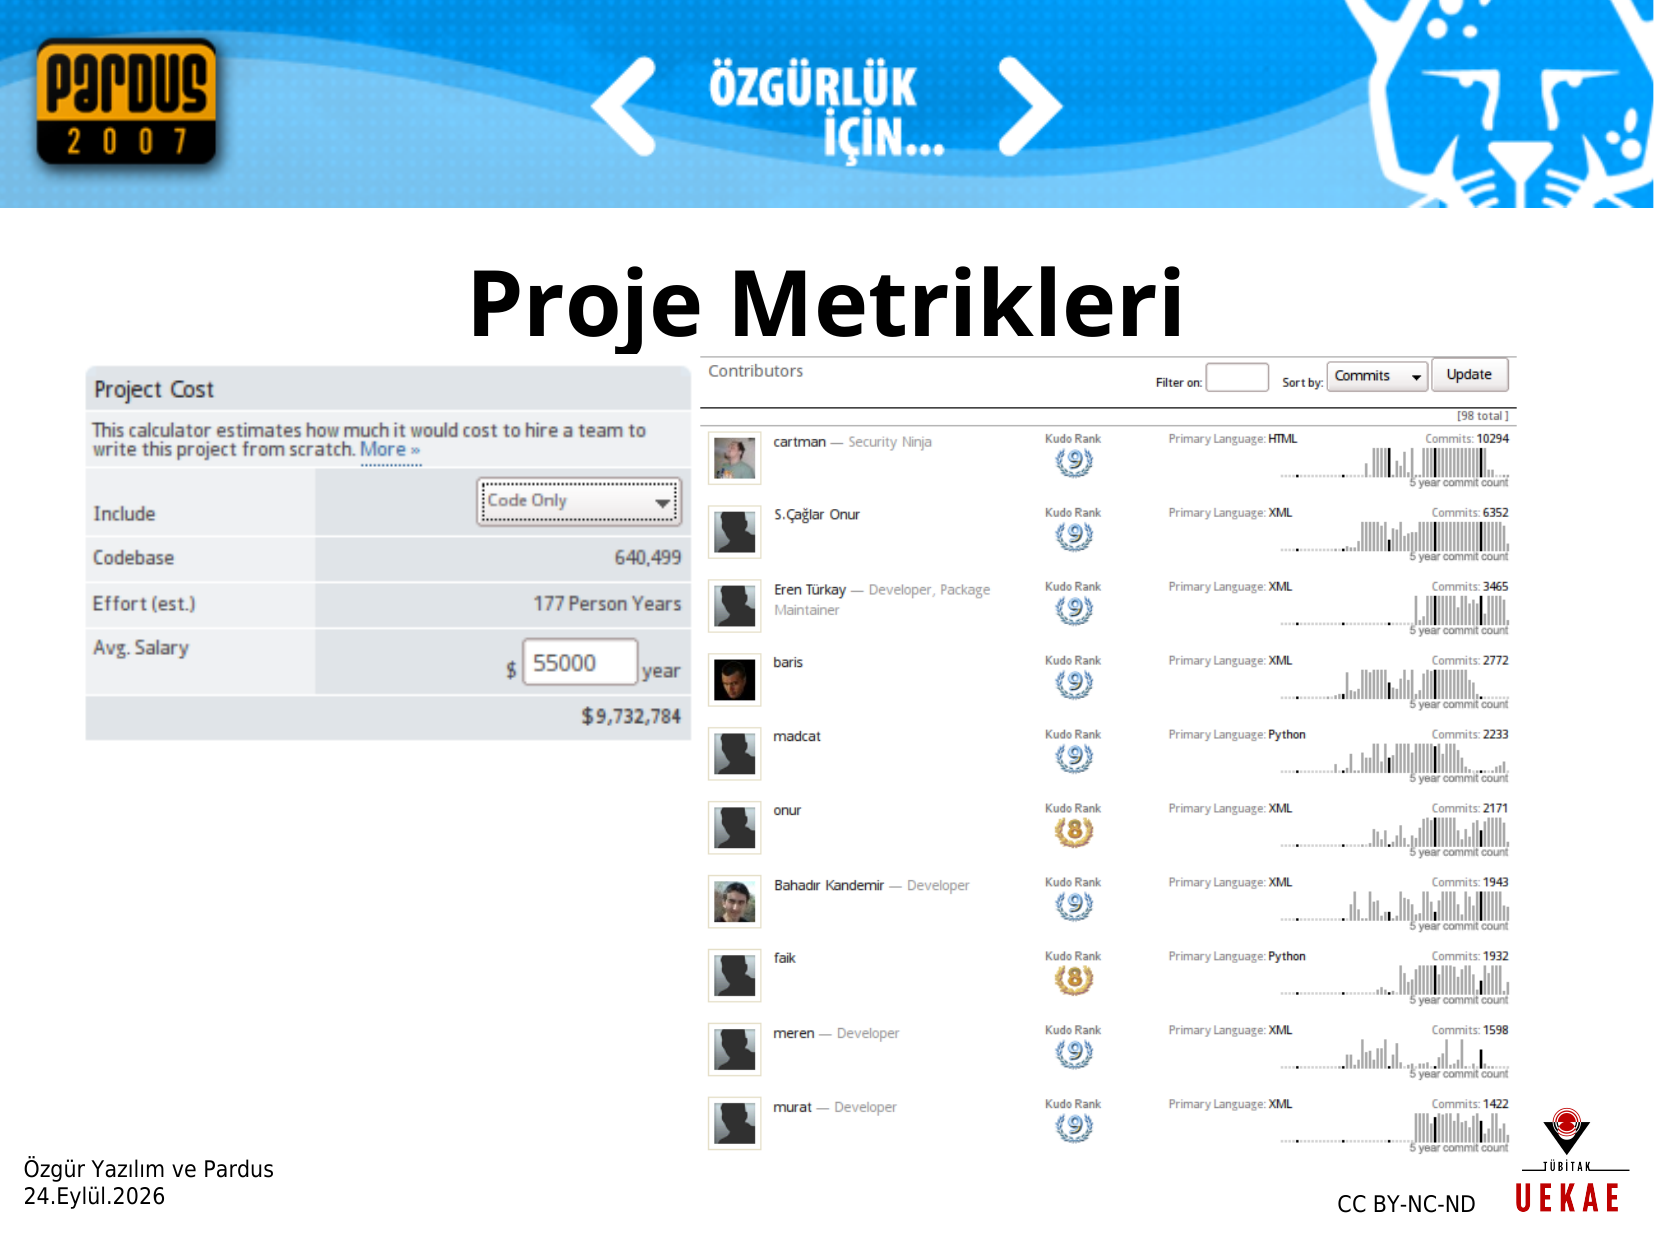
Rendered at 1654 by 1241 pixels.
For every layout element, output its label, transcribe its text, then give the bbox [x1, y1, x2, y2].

picture [0, 0, 1654, 208]
title Proje Metrikleri [82, 204, 1571, 397]
picture [80, 350, 1634, 1215]
